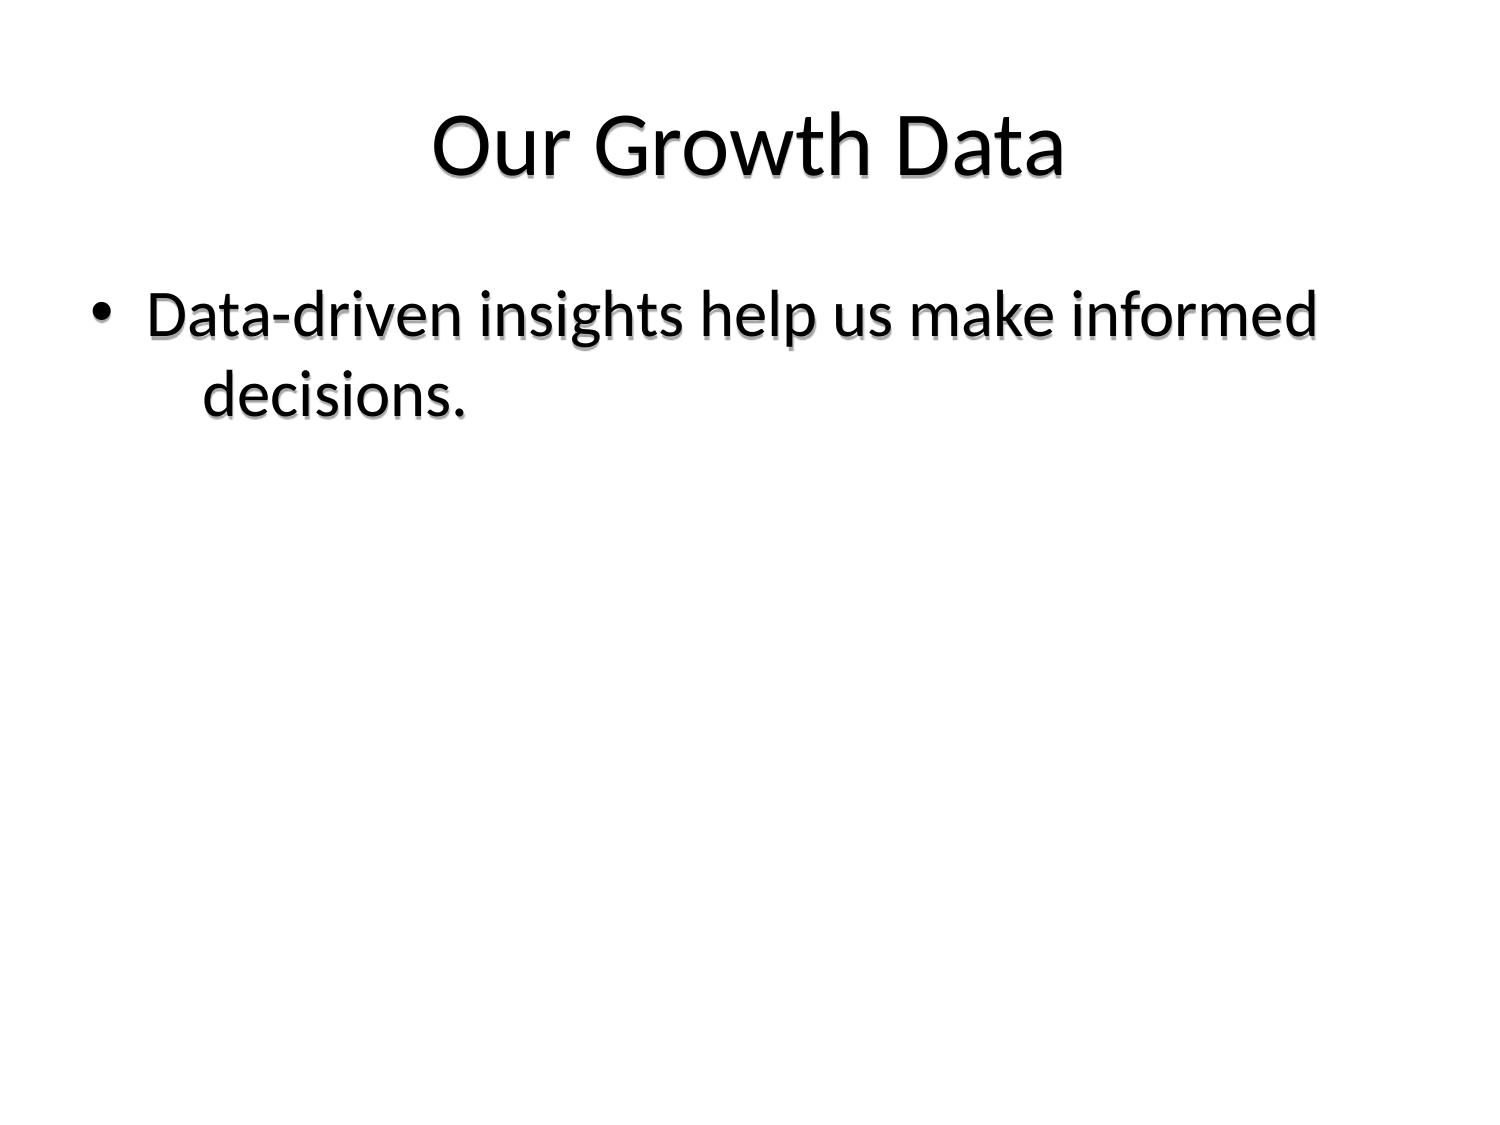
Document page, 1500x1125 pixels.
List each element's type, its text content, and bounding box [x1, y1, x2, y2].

title Our Growth Data [75, 45, 1426, 233]
list Data-driven insights help us make informed decisions. [75, 262, 1426, 1005]
